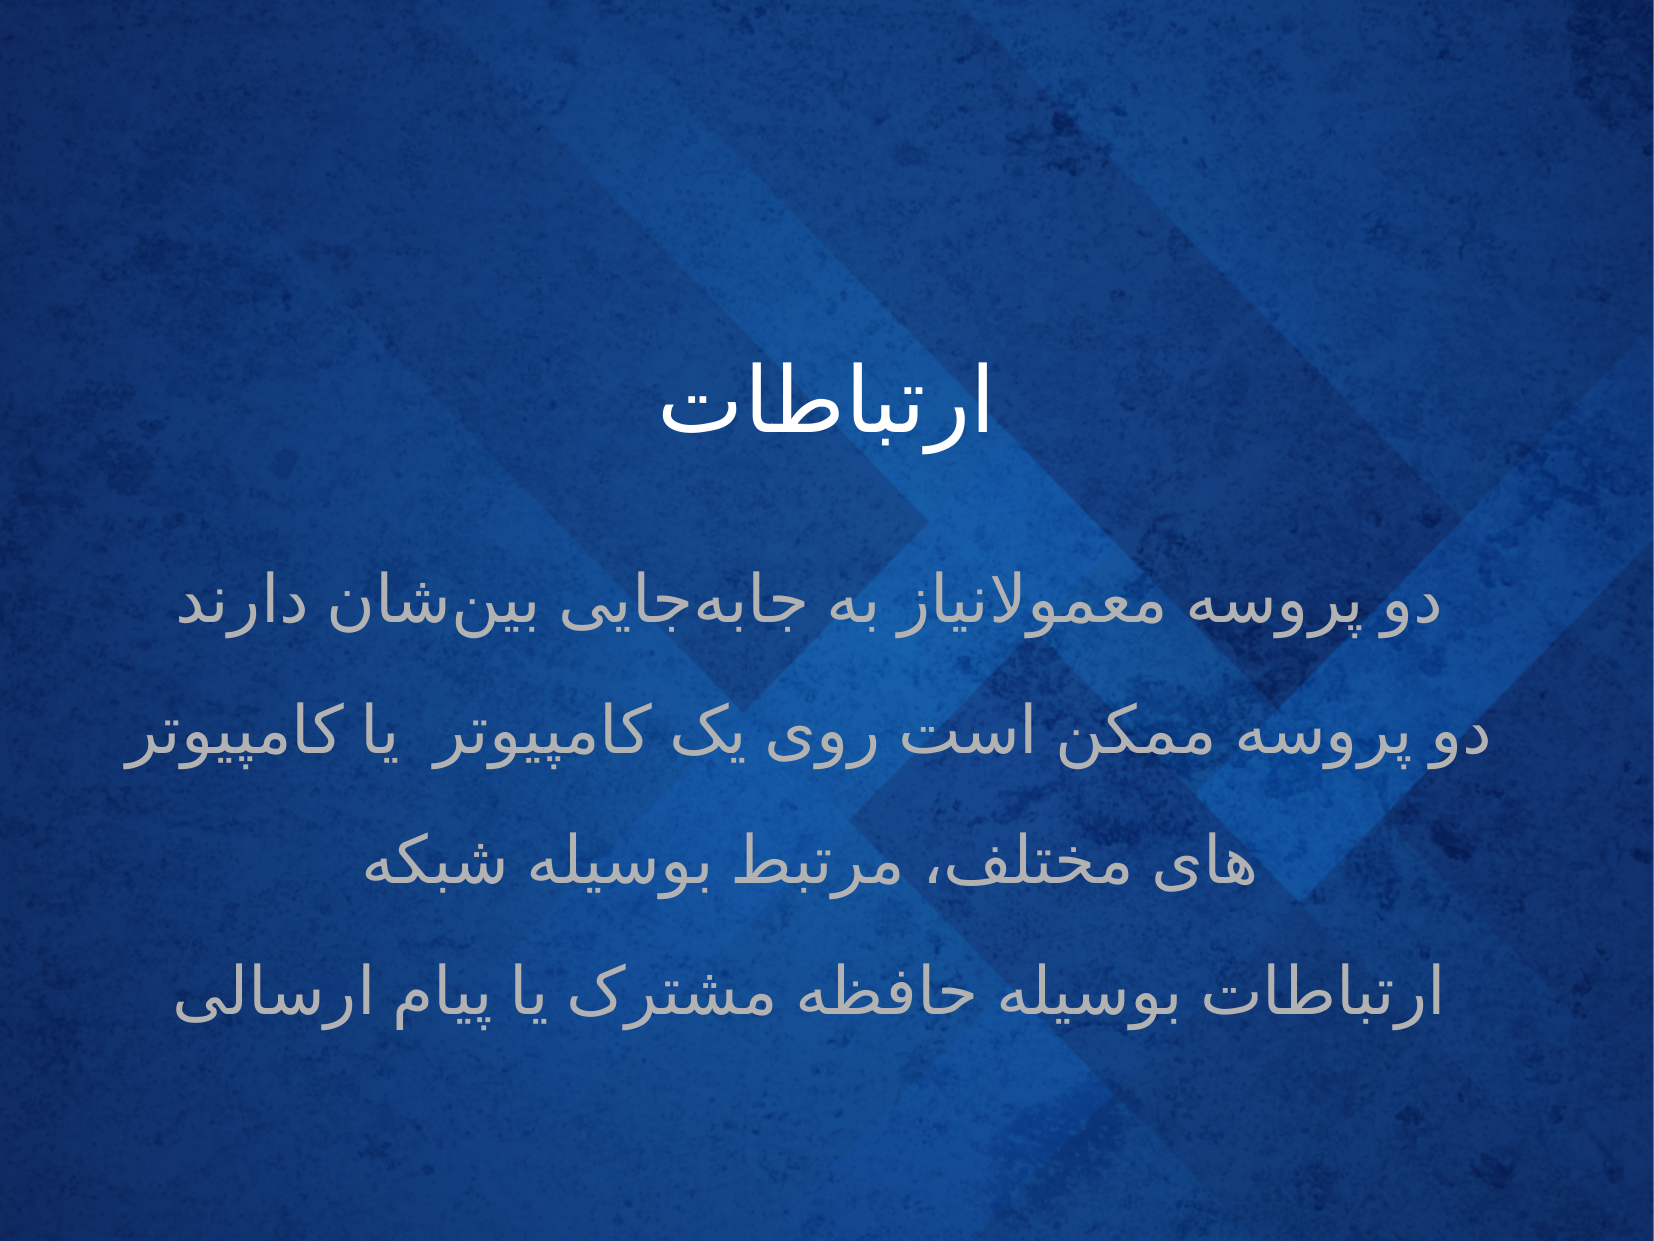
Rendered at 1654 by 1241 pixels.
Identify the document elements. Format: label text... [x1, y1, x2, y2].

subtitle دو پروسه معمولانیاز به جابه‌جایی بین‌شان دارند دو پروسه ممکن است روی یک کامپیوتر یا کامپیوتر های مختلف، مرتبط بوسیله شبکه ارتباطات بوسیله حافظه مشترک یا پیام ارسالی [82, 519, 1538, 1157]
picture [0, 0, 1654, 1241]
title ارتباطات [82, 307, 1571, 515]
